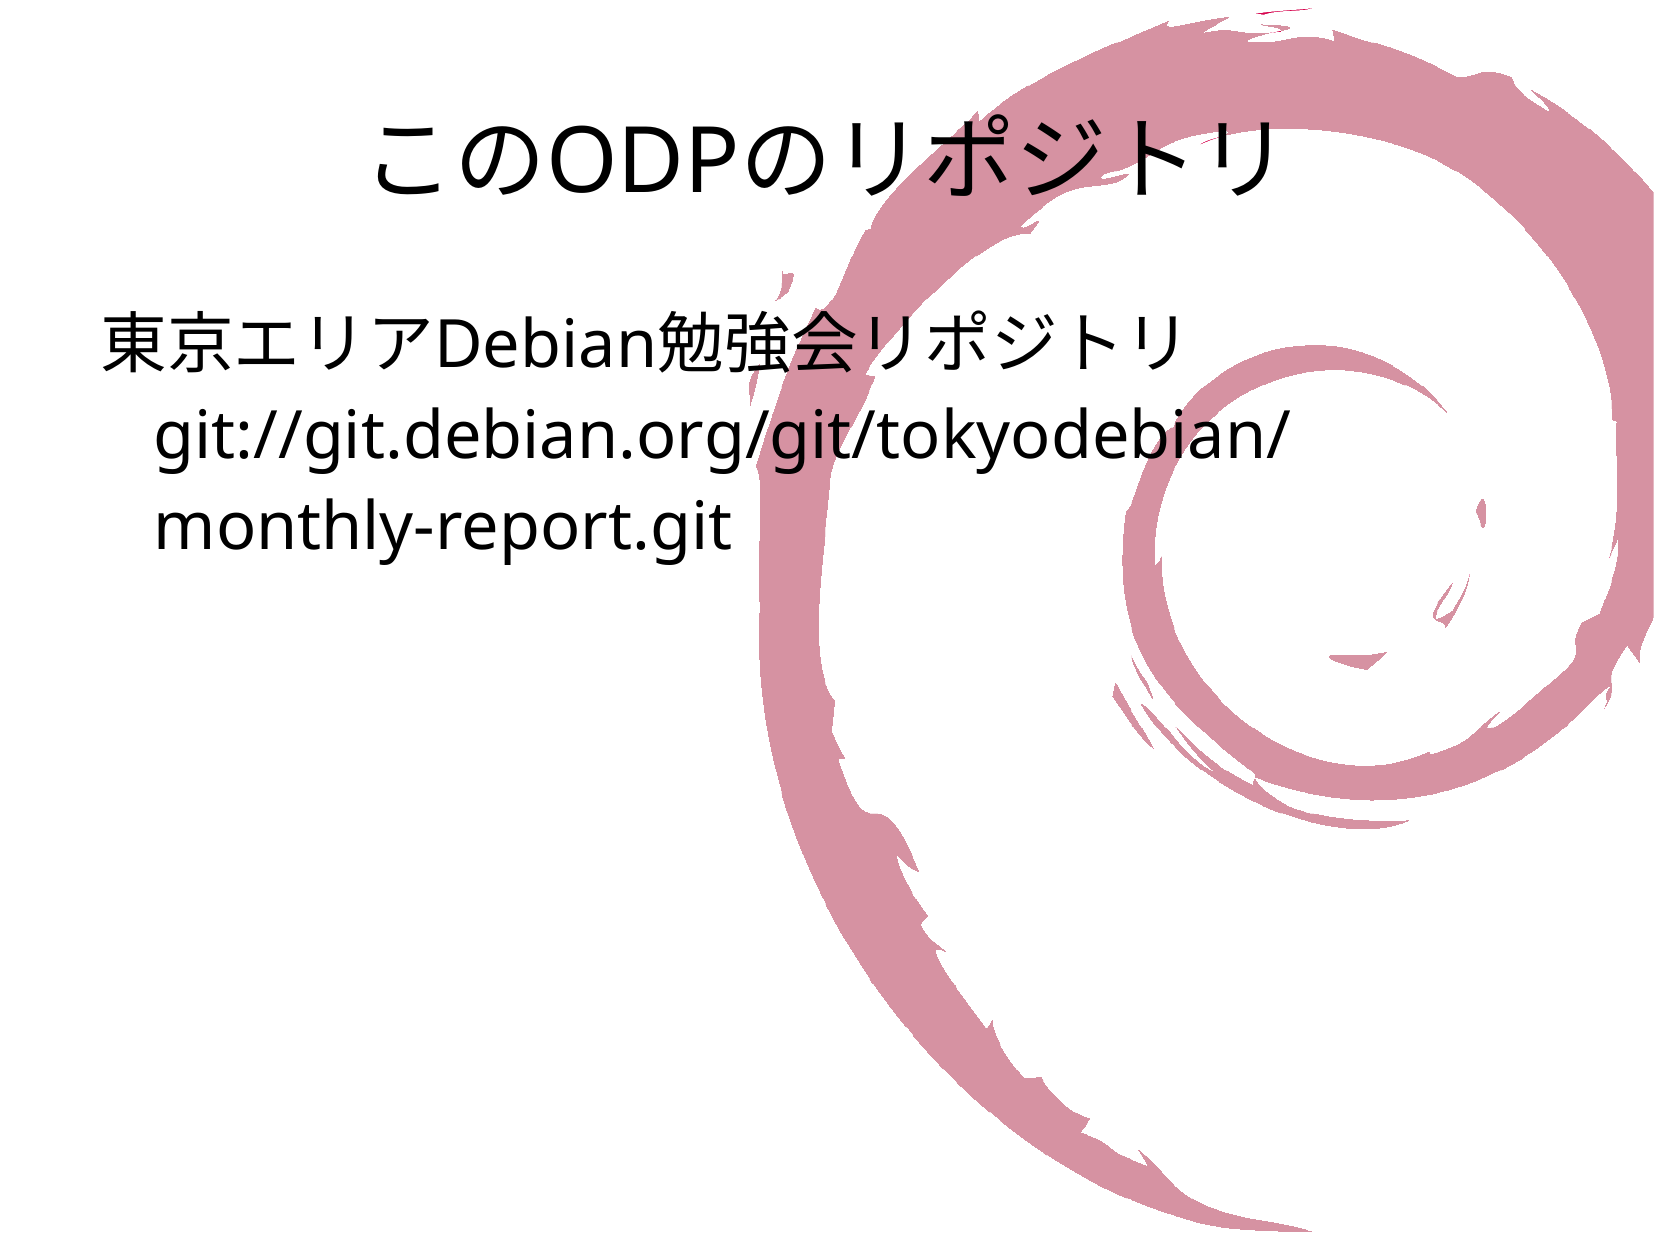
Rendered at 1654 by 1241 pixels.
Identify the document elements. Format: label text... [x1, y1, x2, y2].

list 東京エリアDebian勉強会リポジトリ git://git.debian.org/git/tokyodebian/monthly-report.git [82, 290, 1571, 1094]
title このODPのリポジトリ [82, 56, 1571, 250]
picture [738, 0, 1654, 1241]
